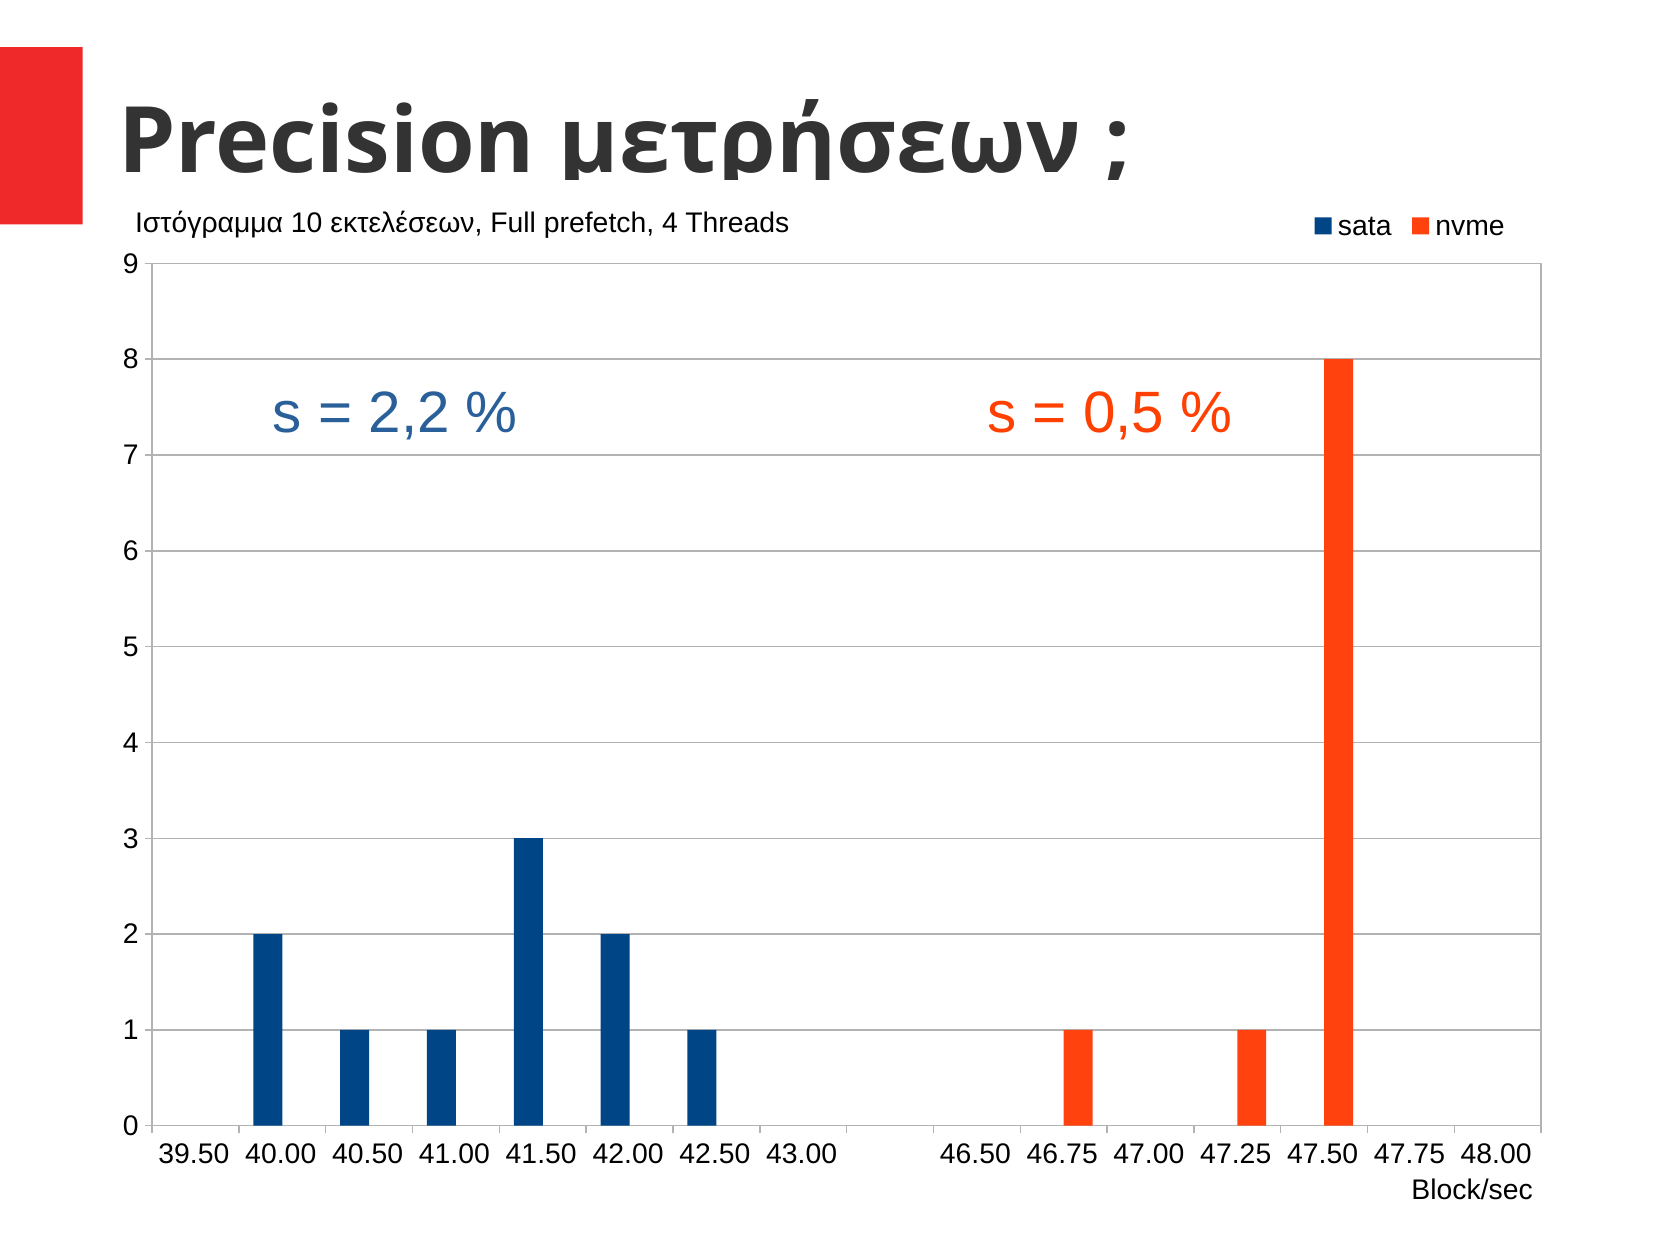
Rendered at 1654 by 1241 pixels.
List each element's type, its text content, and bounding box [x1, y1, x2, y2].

text_box s = 2,2 % [230, 375, 561, 451]
picture [93, 180, 1571, 1226]
title Precision μετρήσεων ; [118, 33, 1571, 180]
text_box s = 0,5 % [945, 375, 1276, 451]
